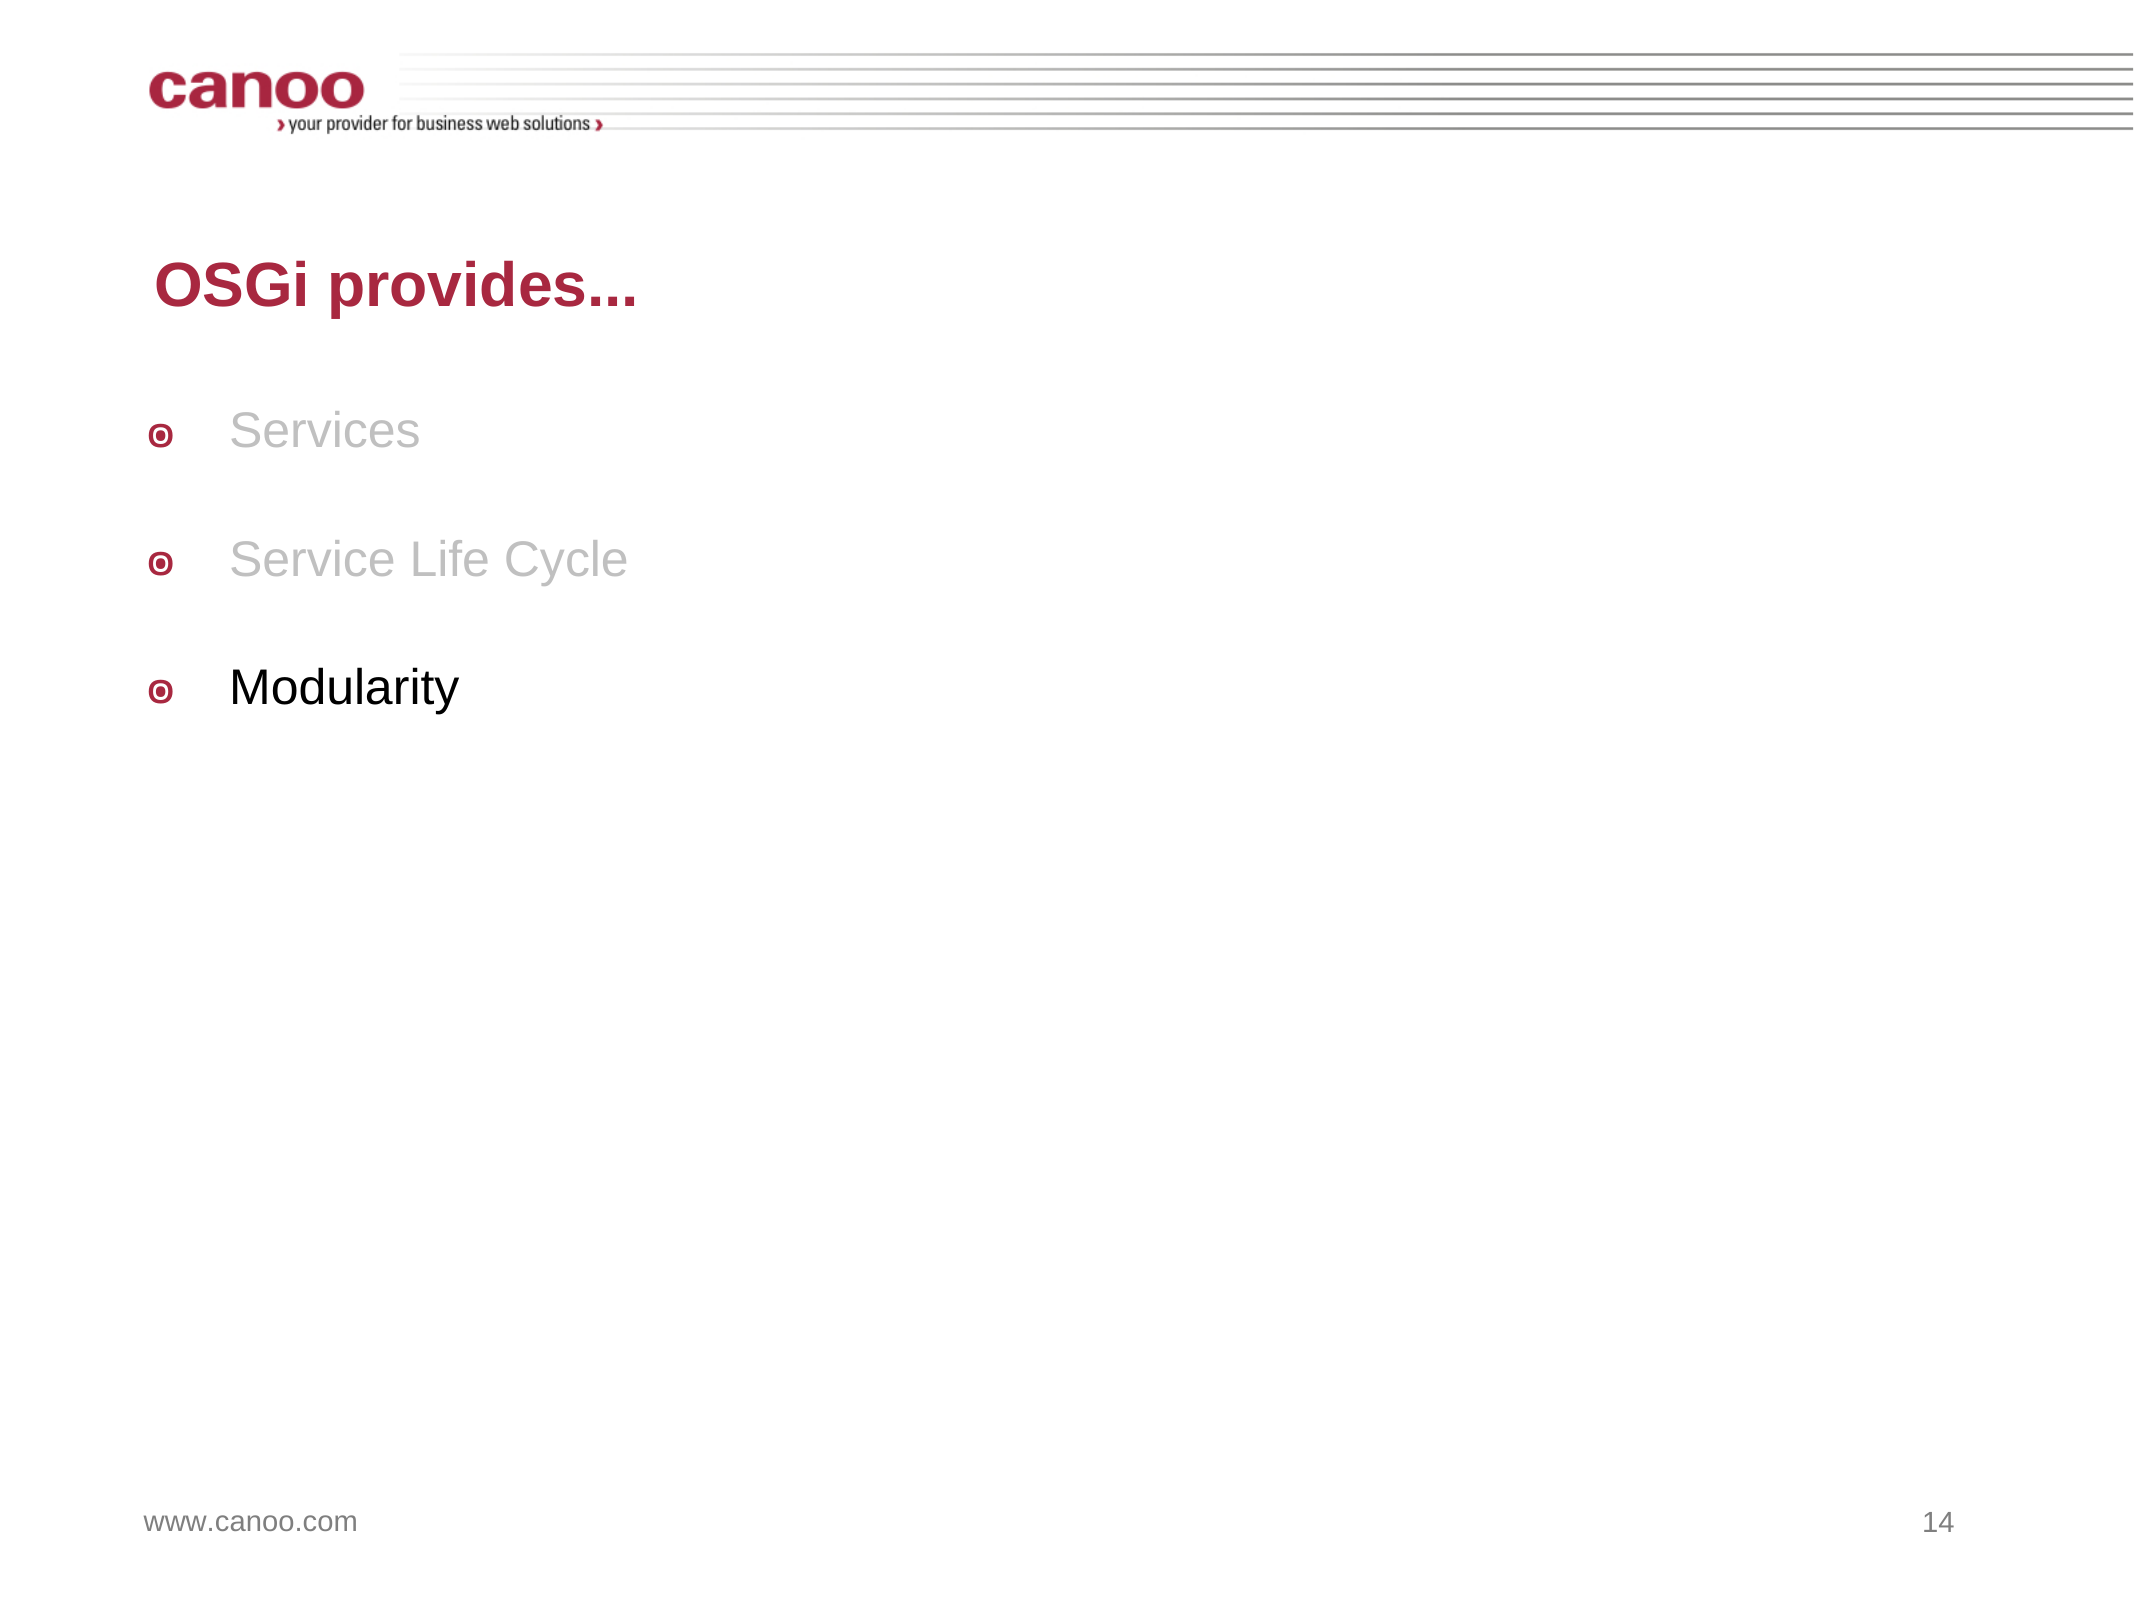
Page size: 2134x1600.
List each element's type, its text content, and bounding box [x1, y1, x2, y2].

picture [0, 21, 2134, 188]
list Services Service Life Cycle Modularity [145, 391, 1959, 1405]
text_box <number> [1912, 1495, 1965, 1546]
title OSGi provides... [145, 233, 1961, 328]
